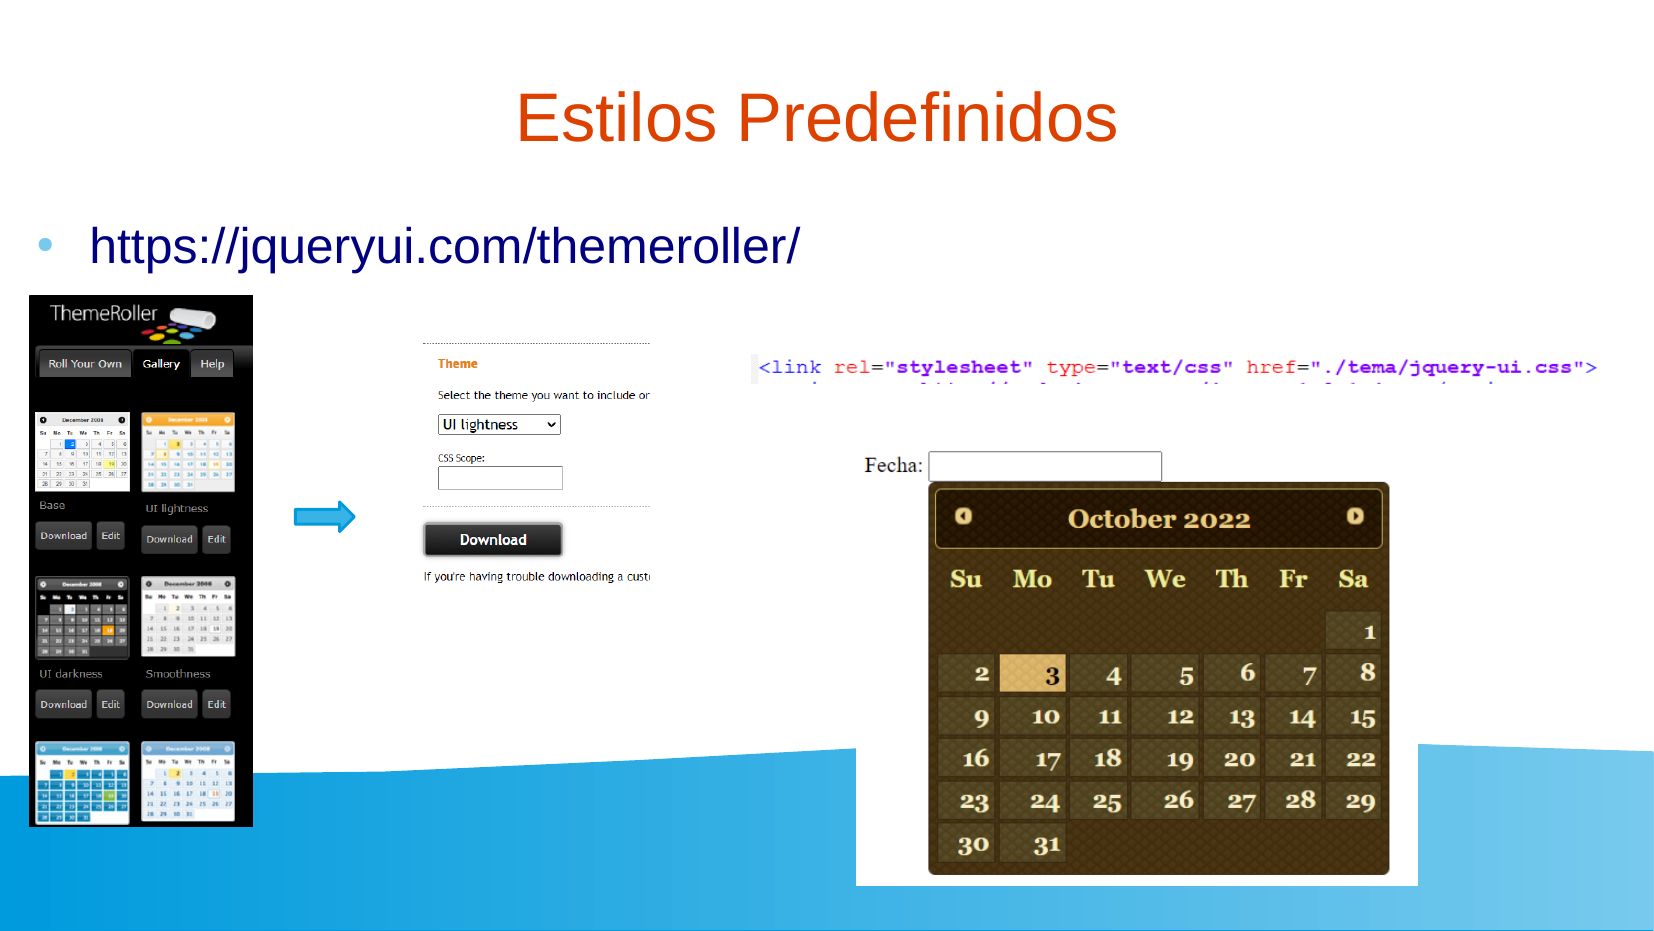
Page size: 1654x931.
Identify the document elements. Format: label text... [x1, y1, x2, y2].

picture [856, 449, 1418, 886]
title Estilos Predefinidos [88, 29, 1565, 207]
picture [751, 354, 1625, 384]
picture [29, 295, 253, 826]
text_box [295, 501, 355, 532]
list https://jqueryui.com/themeroller/ [18, 218, 1004, 296]
picture [383, 339, 650, 650]
